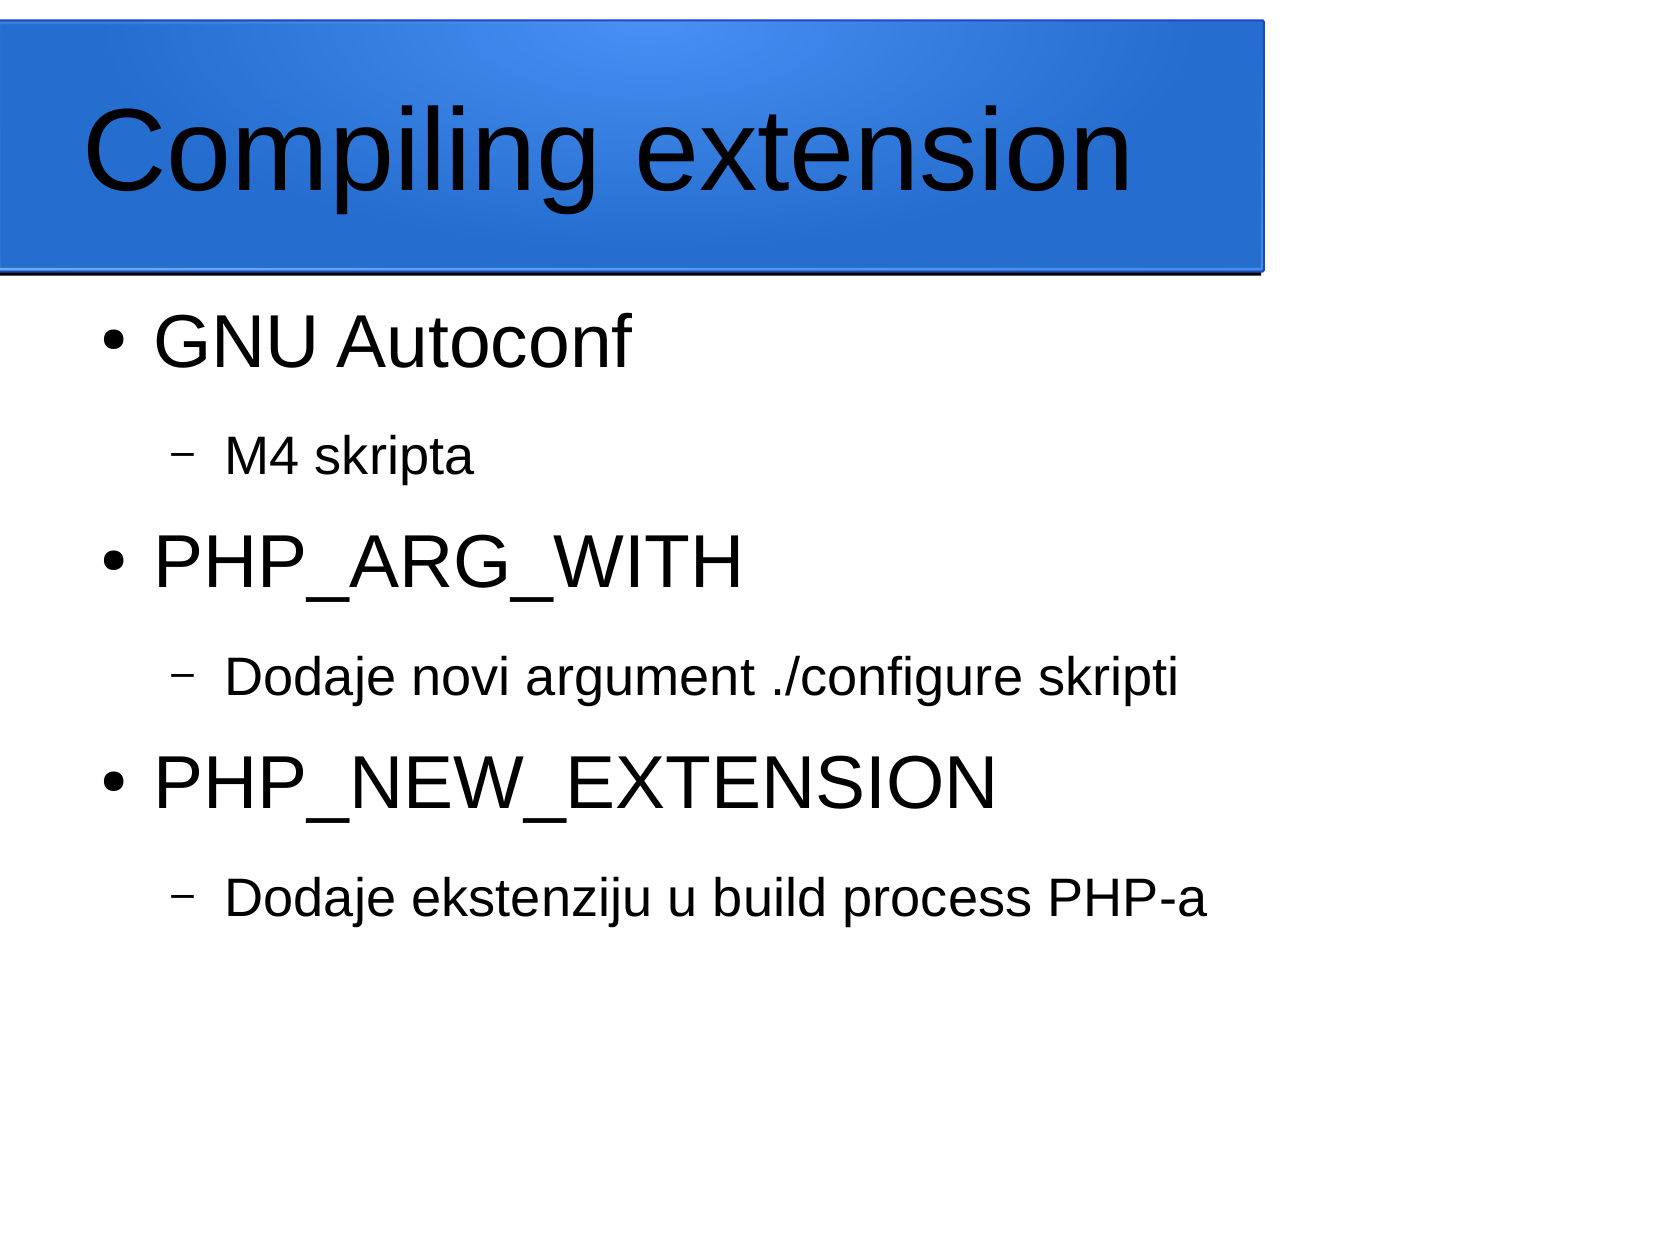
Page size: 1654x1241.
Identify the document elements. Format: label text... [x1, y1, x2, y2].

title Compiling extension [82, 47, 1235, 252]
list GNU Autoconf M4 skripta PHP_ARG_WITH Dodaje novi argument ./configure skripti PHP_NEW_EXTENSION Dodaje ekstenziju u build process PHP-a [82, 299, 1571, 1019]
